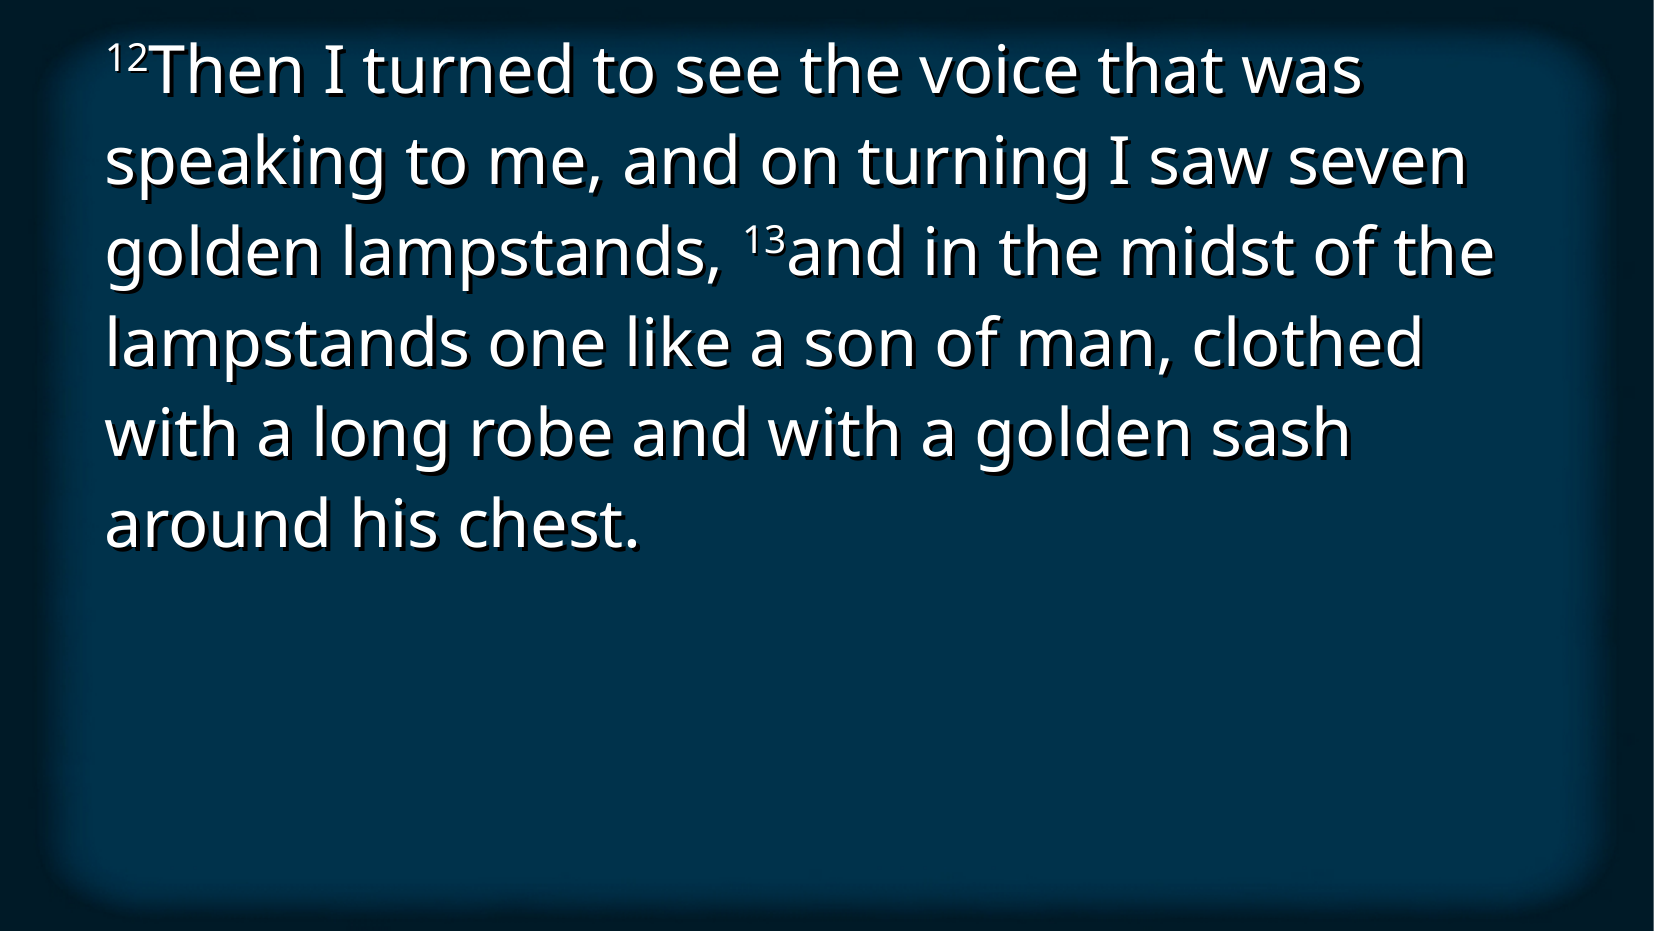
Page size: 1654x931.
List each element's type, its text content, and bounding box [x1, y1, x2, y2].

text_box 12Then I turned to see the voice that was speaking to me, and on turning I saw seven golden lampstands, 13and in the midst of the lampstands one like a son of man, clothed with a long robe and with a golden sash around his chest. [90, 15, 1591, 496]
picture [0, 0, 1654, 931]
